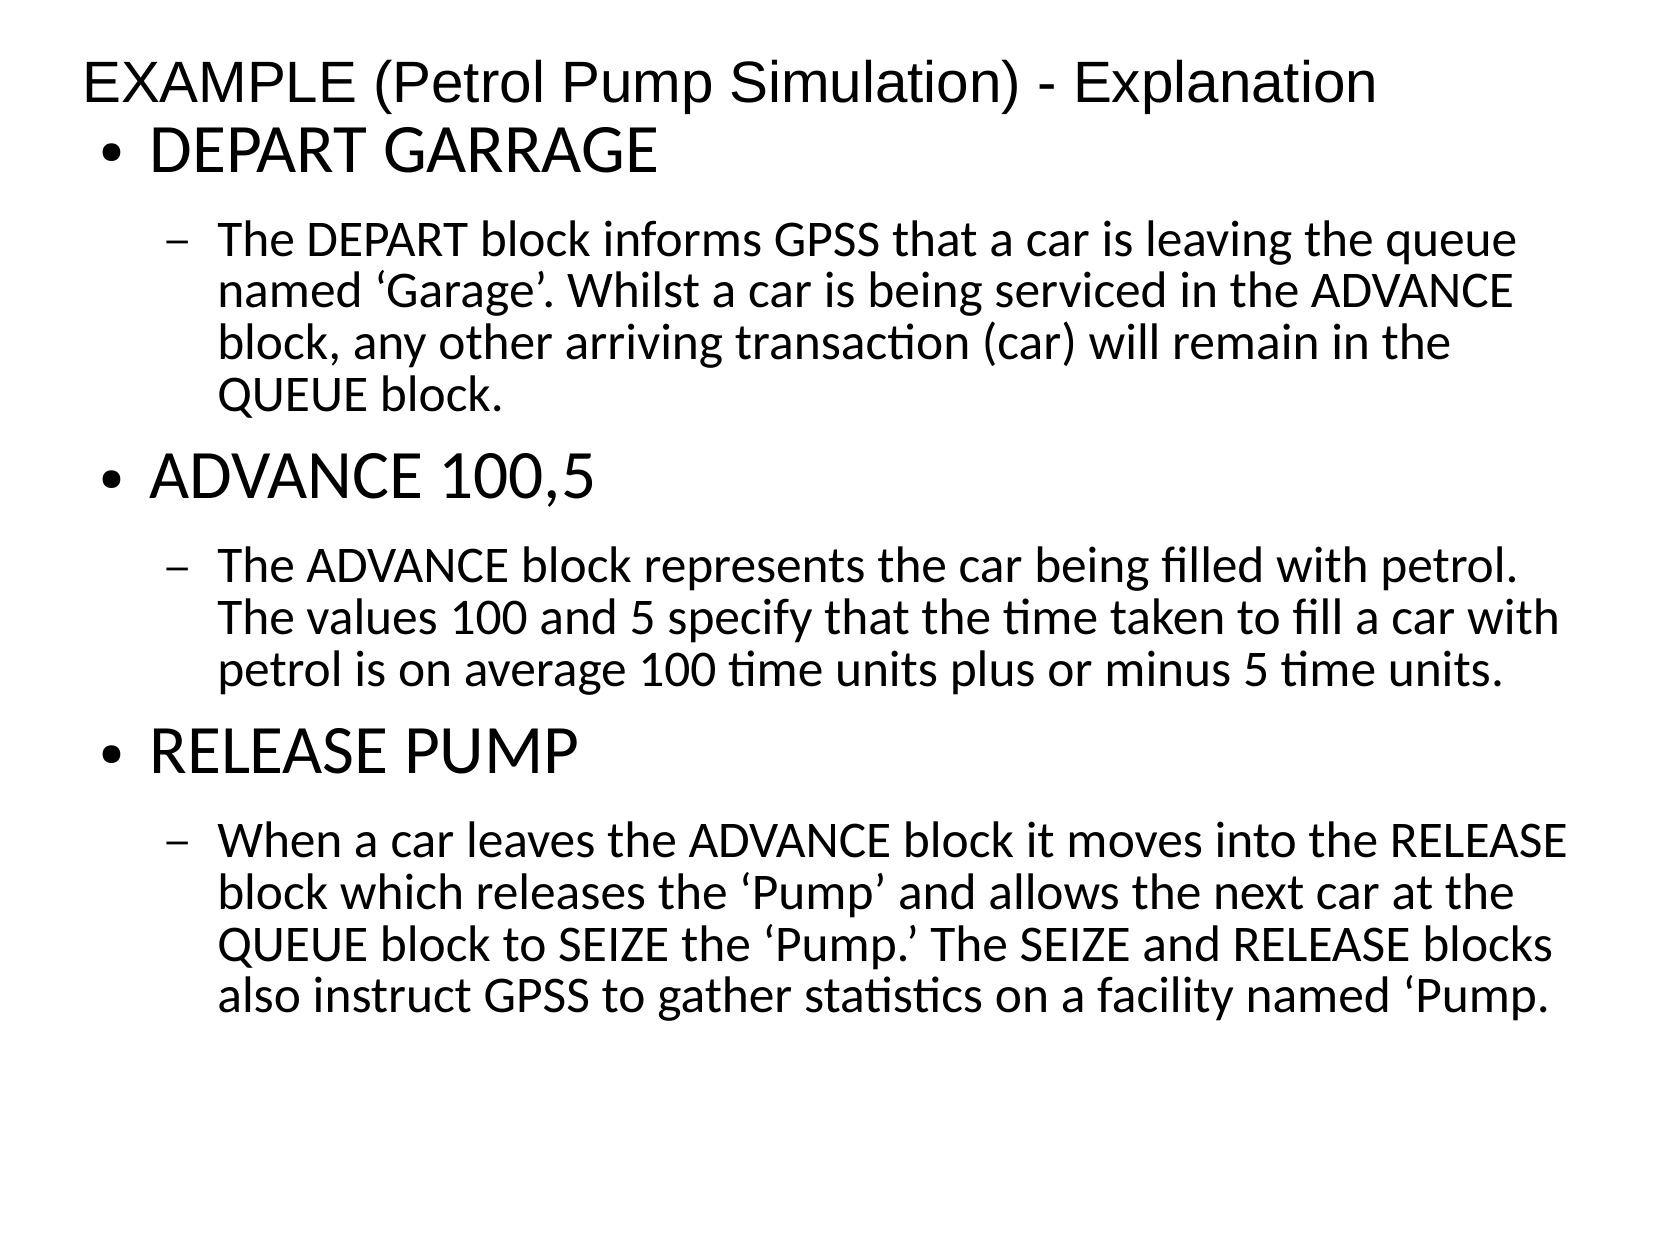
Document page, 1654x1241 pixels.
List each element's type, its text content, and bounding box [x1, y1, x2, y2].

title EXAMPLE (Petrol Pump Simulation) - Explanation [82, 49, 1441, 120]
list DEPART GARRAGE The DEPART block informs GPSS that a car is leaving the queue named ‘Garage’. Whilst a car is being serviced in the ADVANCE block, any other arriving transaction (car) will remain in the QUEUE block. ADVANCE 100,5 The ADVANCE block represents the car being filled with petrol. The values 100 and 5 specify that the time taken to fill a car with petrol is on average 100 time units plus or minus 5 time units. RELEASE PUMP When a car leaves the ADVANCE block it moves into the RELEASE block which releases the ‘Pump’ and allows the next car at the QUEUE block to SEIZE the ‘Pump.’ The SEIZE and RELEASE blocks also instruct GPSS to gather statistics on a facility named ‘Pump. [82, 120, 1572, 1108]
